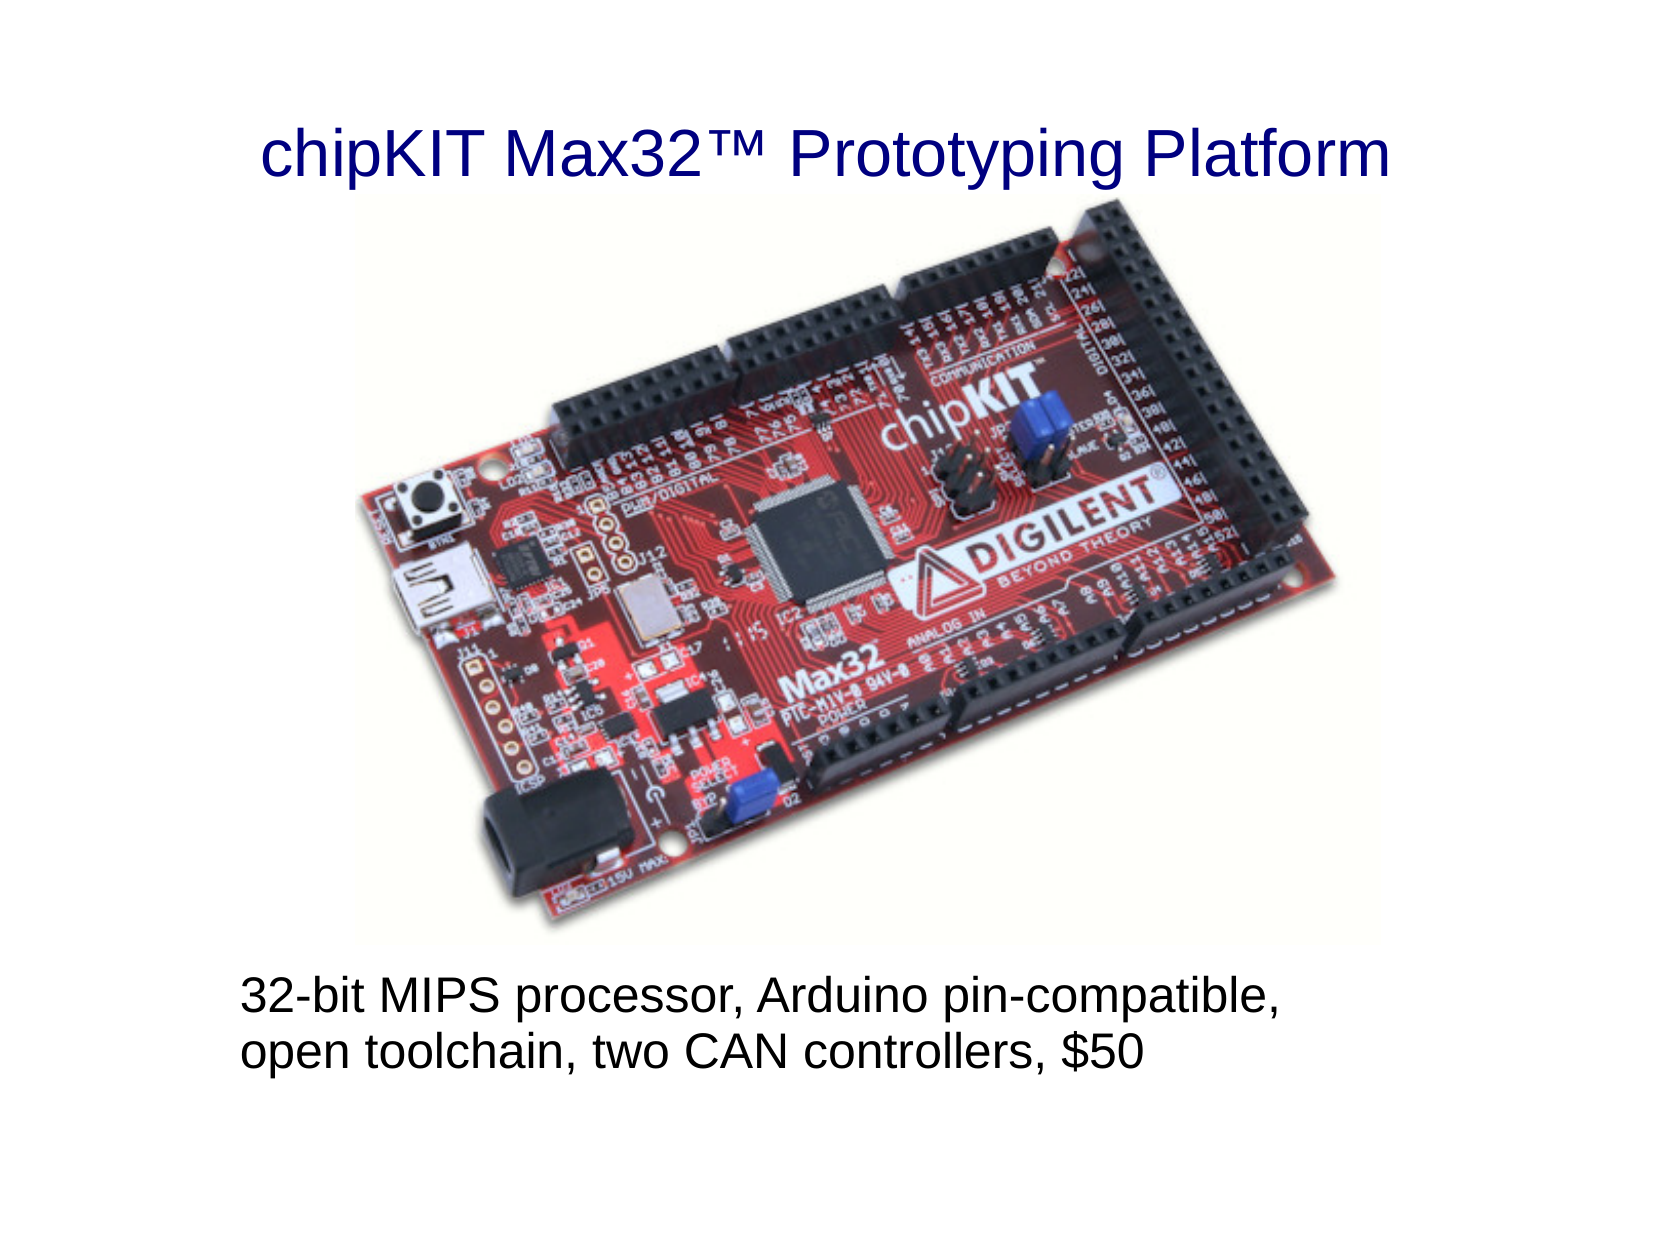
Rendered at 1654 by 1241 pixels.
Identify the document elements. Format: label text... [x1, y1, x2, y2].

title chipKIT Max32™ Prototyping Platform [82, 49, 1571, 257]
picture [355, 257, 1381, 945]
text_box 32-bit MIPS processor, Arduino pin-compatible, open toolchain, two CAN controllers, $50 [225, 960, 1411, 1111]
